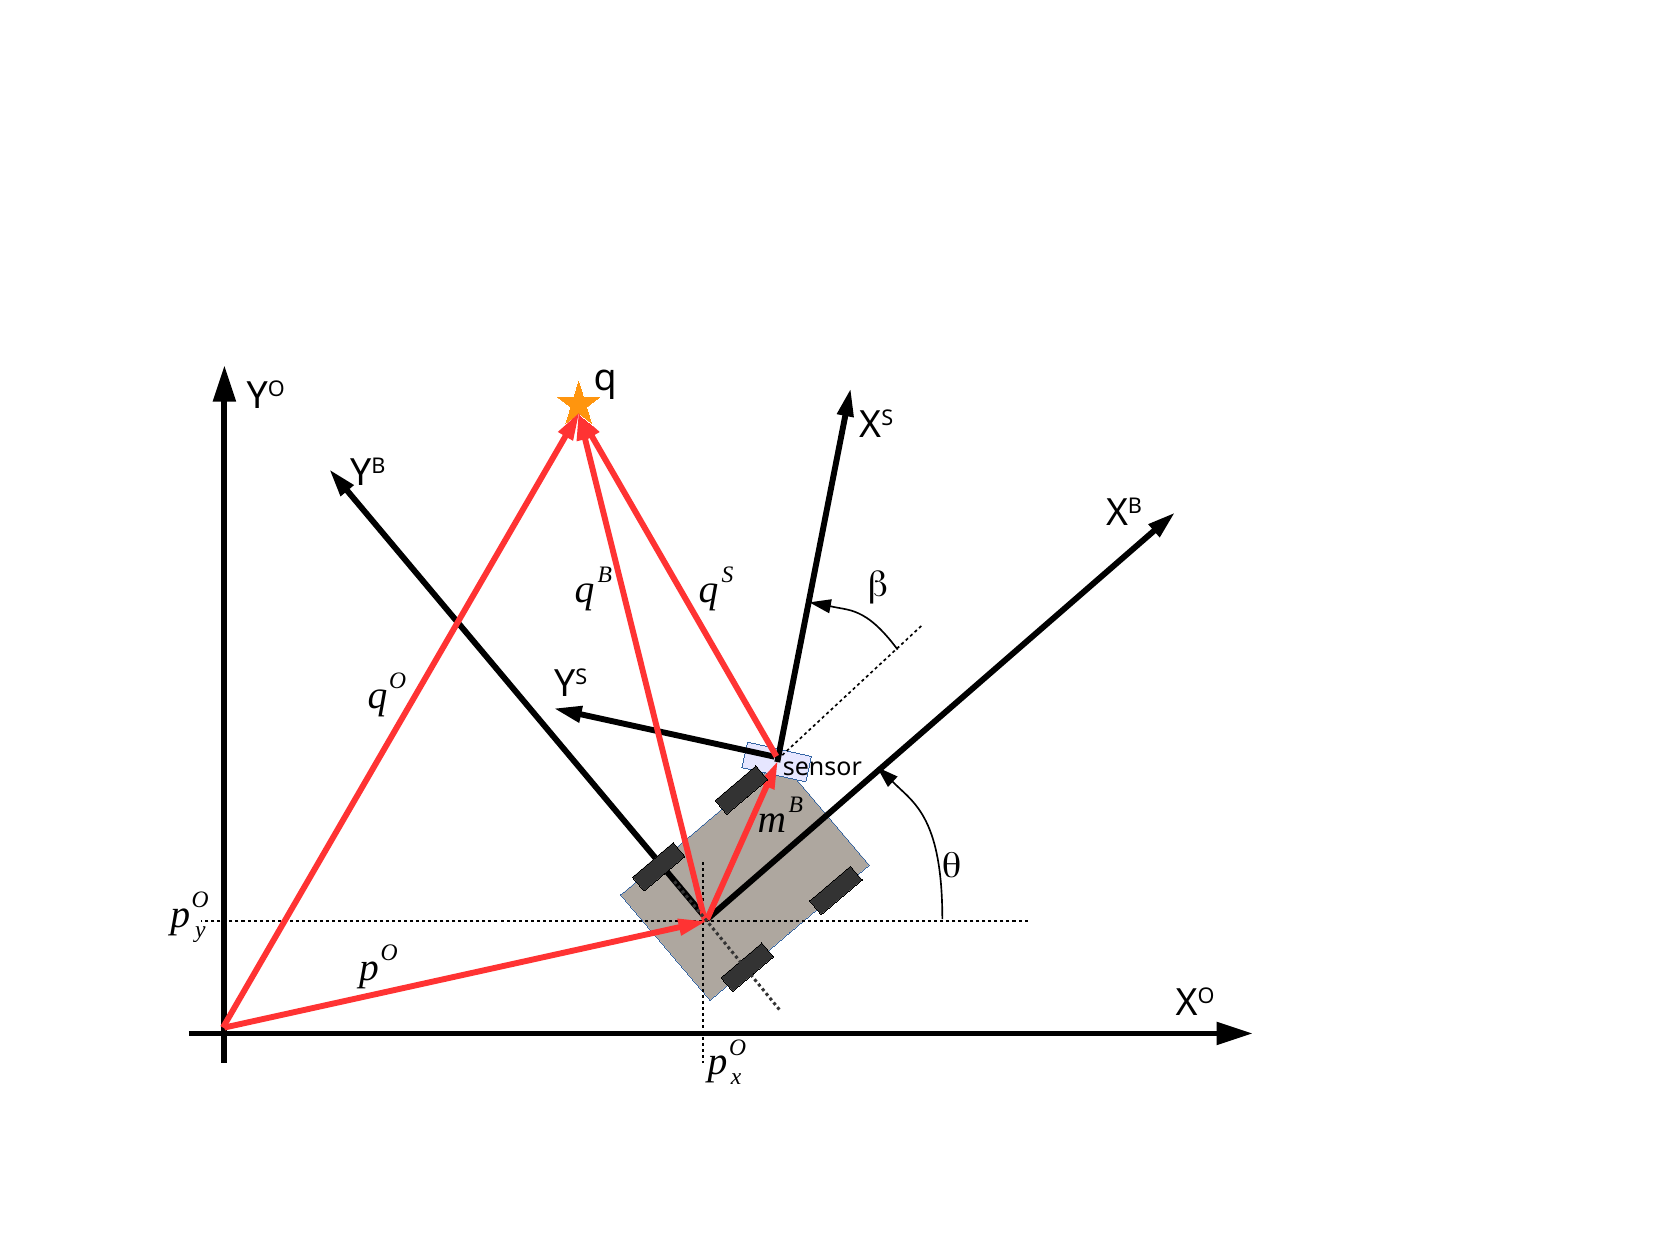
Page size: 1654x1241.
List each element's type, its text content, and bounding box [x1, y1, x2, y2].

text_box YB [335, 438, 426, 514]
text_box YS [539, 649, 636, 726]
text_box [620, 842, 701, 930]
text_box [655, 818, 870, 1001]
text_box [769, 781, 807, 791]
text_box [746, 742, 768, 752]
text_box [718, 840, 790, 905]
text_box b [852, 563, 945, 660]
text_box [688, 754, 768, 912]
text_box YO [231, 361, 307, 430]
text_box q [578, 342, 644, 411]
text_box XB [1091, 478, 1182, 554]
chart [564, 561, 622, 612]
text_box XS [844, 389, 941, 459]
text_box q [927, 843, 1025, 927]
text_box sensor [768, 741, 871, 781]
text_box [555, 380, 594, 426]
text_box XO [1160, 968, 1236, 1037]
text_box [813, 798, 825, 822]
chart [346, 939, 408, 989]
chart [694, 1033, 756, 1090]
chart [688, 561, 744, 612]
chart [157, 885, 219, 942]
chart [747, 791, 813, 842]
chart [357, 667, 417, 718]
